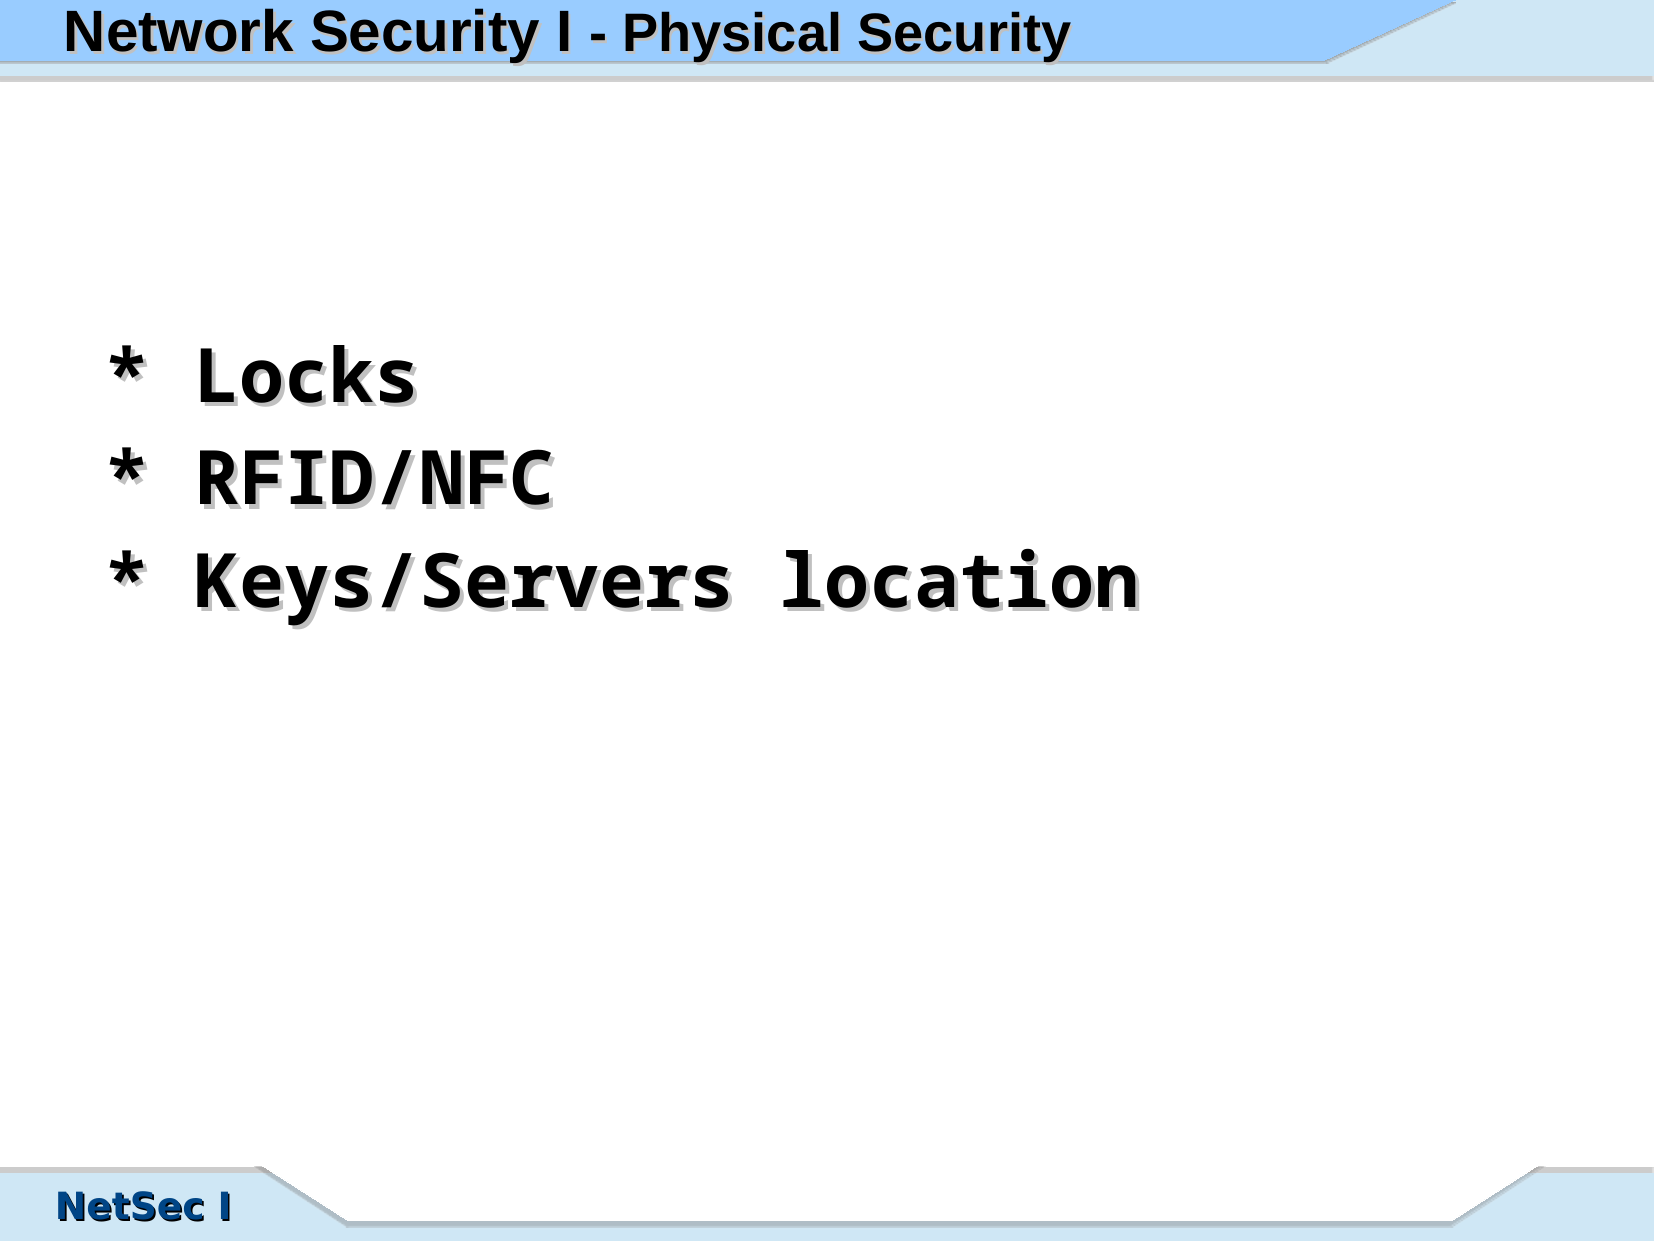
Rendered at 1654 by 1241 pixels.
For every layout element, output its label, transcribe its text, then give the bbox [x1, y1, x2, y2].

text_box * Locks * RFID/NFC * Keys/Servers location [90, 315, 1249, 649]
title Network Security I - Physical Security [31, 0, 1520, 65]
